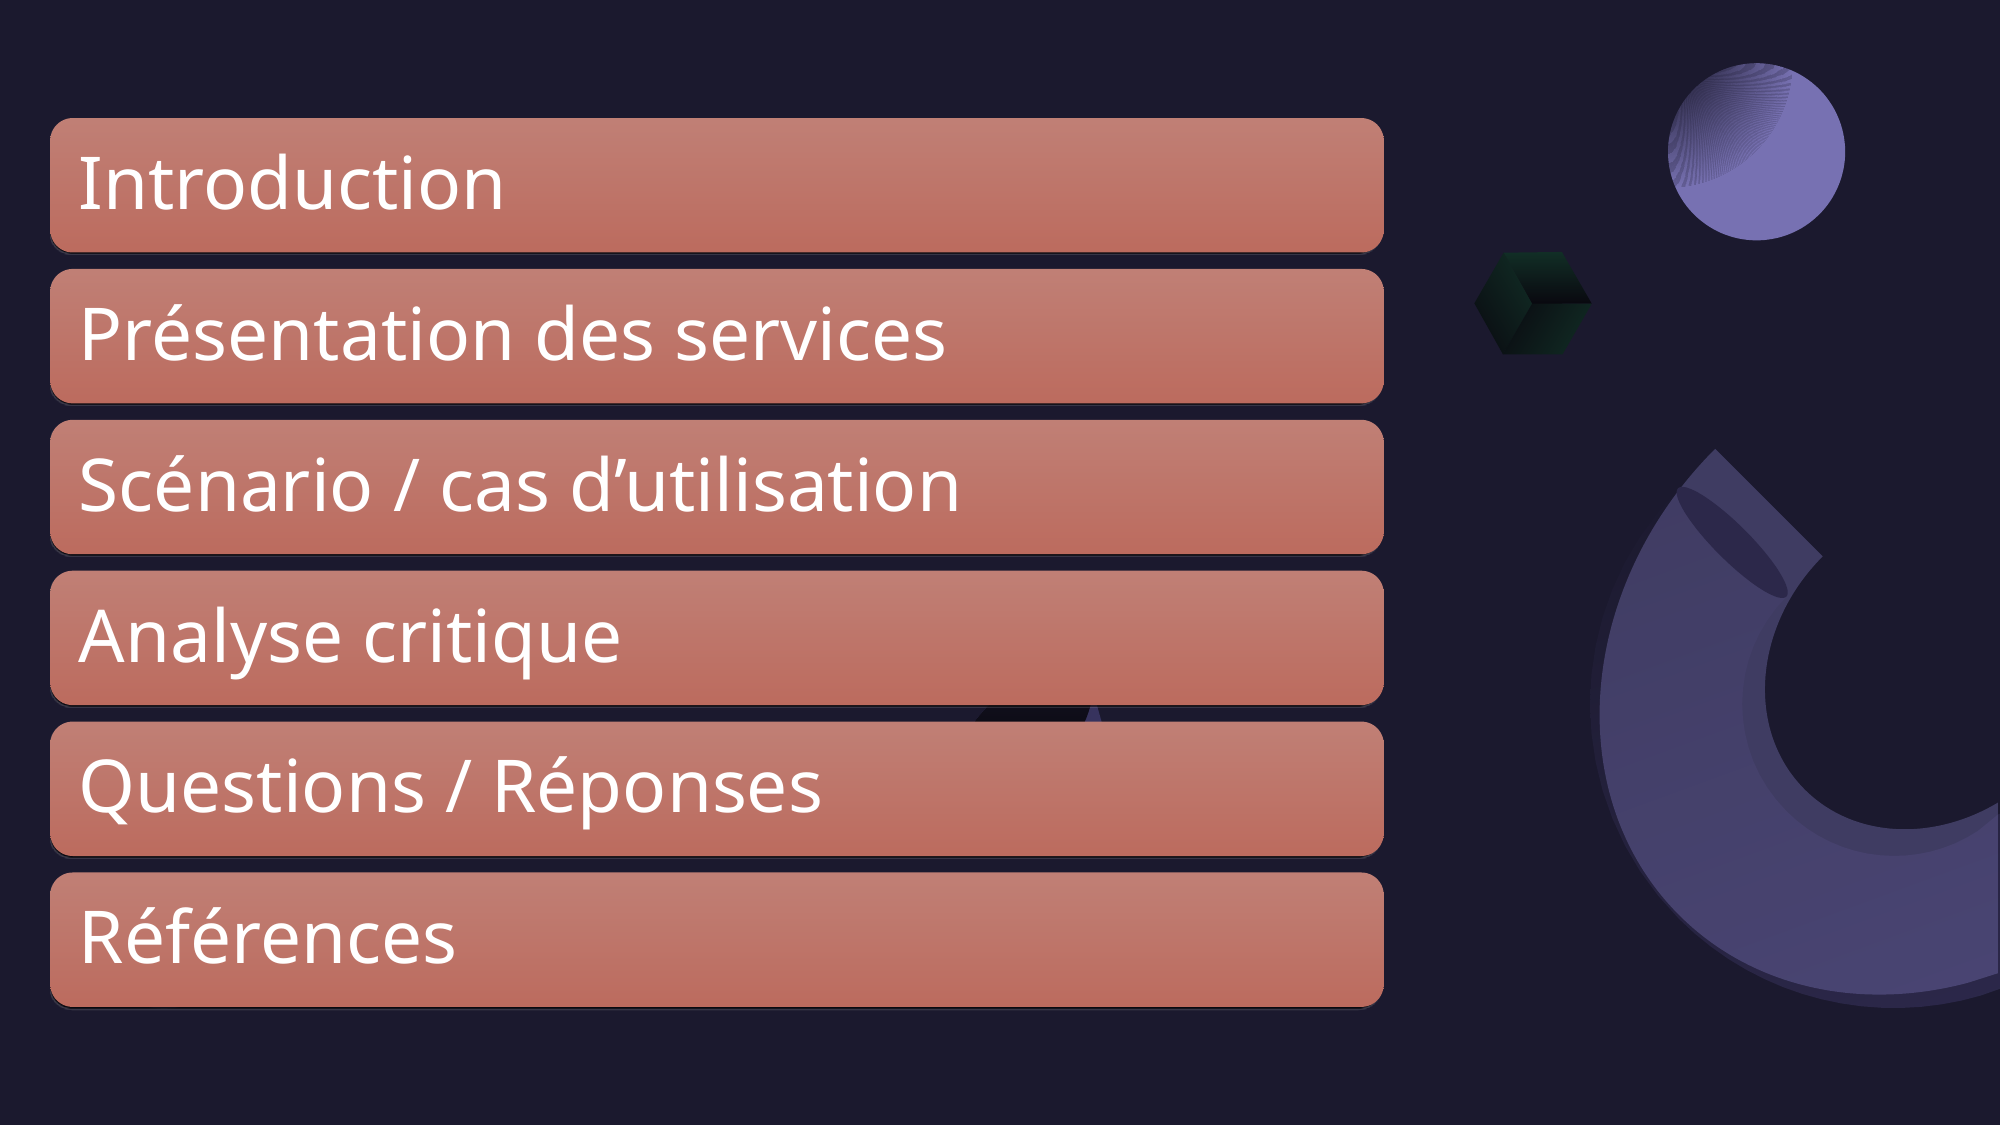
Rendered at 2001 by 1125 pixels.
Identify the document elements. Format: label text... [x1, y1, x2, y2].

text_box Scénario / cas d’utilisation [50, 419, 1384, 555]
text_box Références [50, 872, 1384, 1007]
text_box Présentation des services [50, 268, 1384, 404]
text_box Introduction [50, 118, 1384, 253]
text_box Questions / Réponses [50, 721, 1384, 857]
text_box Analyse critique [50, 570, 1384, 706]
